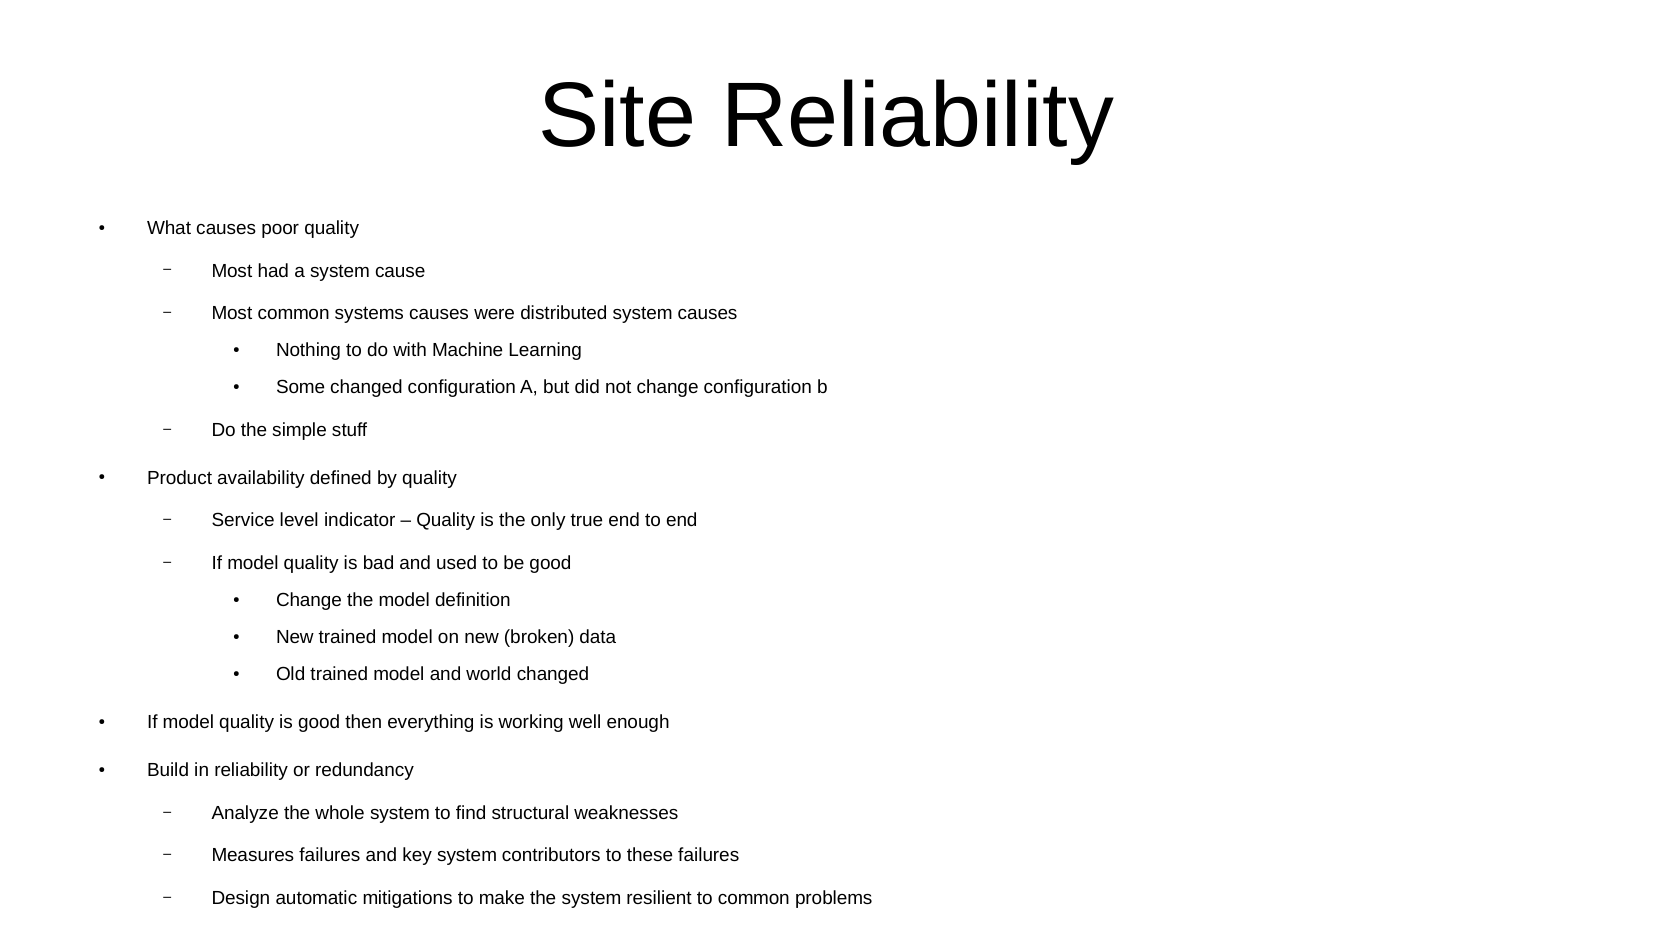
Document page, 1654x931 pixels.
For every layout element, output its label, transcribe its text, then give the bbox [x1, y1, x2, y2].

list What causes poor quality Most had a system cause Most common systems causes were distributed system causes Nothing to do with Machine Learning Some changed configuration A, but did not change configuration b Do the simple stuff Product availability defined by quality Service level indicator – Quality is the only true end to end If model quality is bad and used to be good Change the model definition New trained model on new (broken) data Old trained model and world changed If model quality is good then everything is working well enough Build in reliability or redundancy Analyze the whole system to find structural weaknesses Measures failures and key system contributors to these failures Design automatic mitigations to make the system resilient to common problems [82, 217, 1621, 916]
title Site Reliability [82, 37, 1571, 193]
